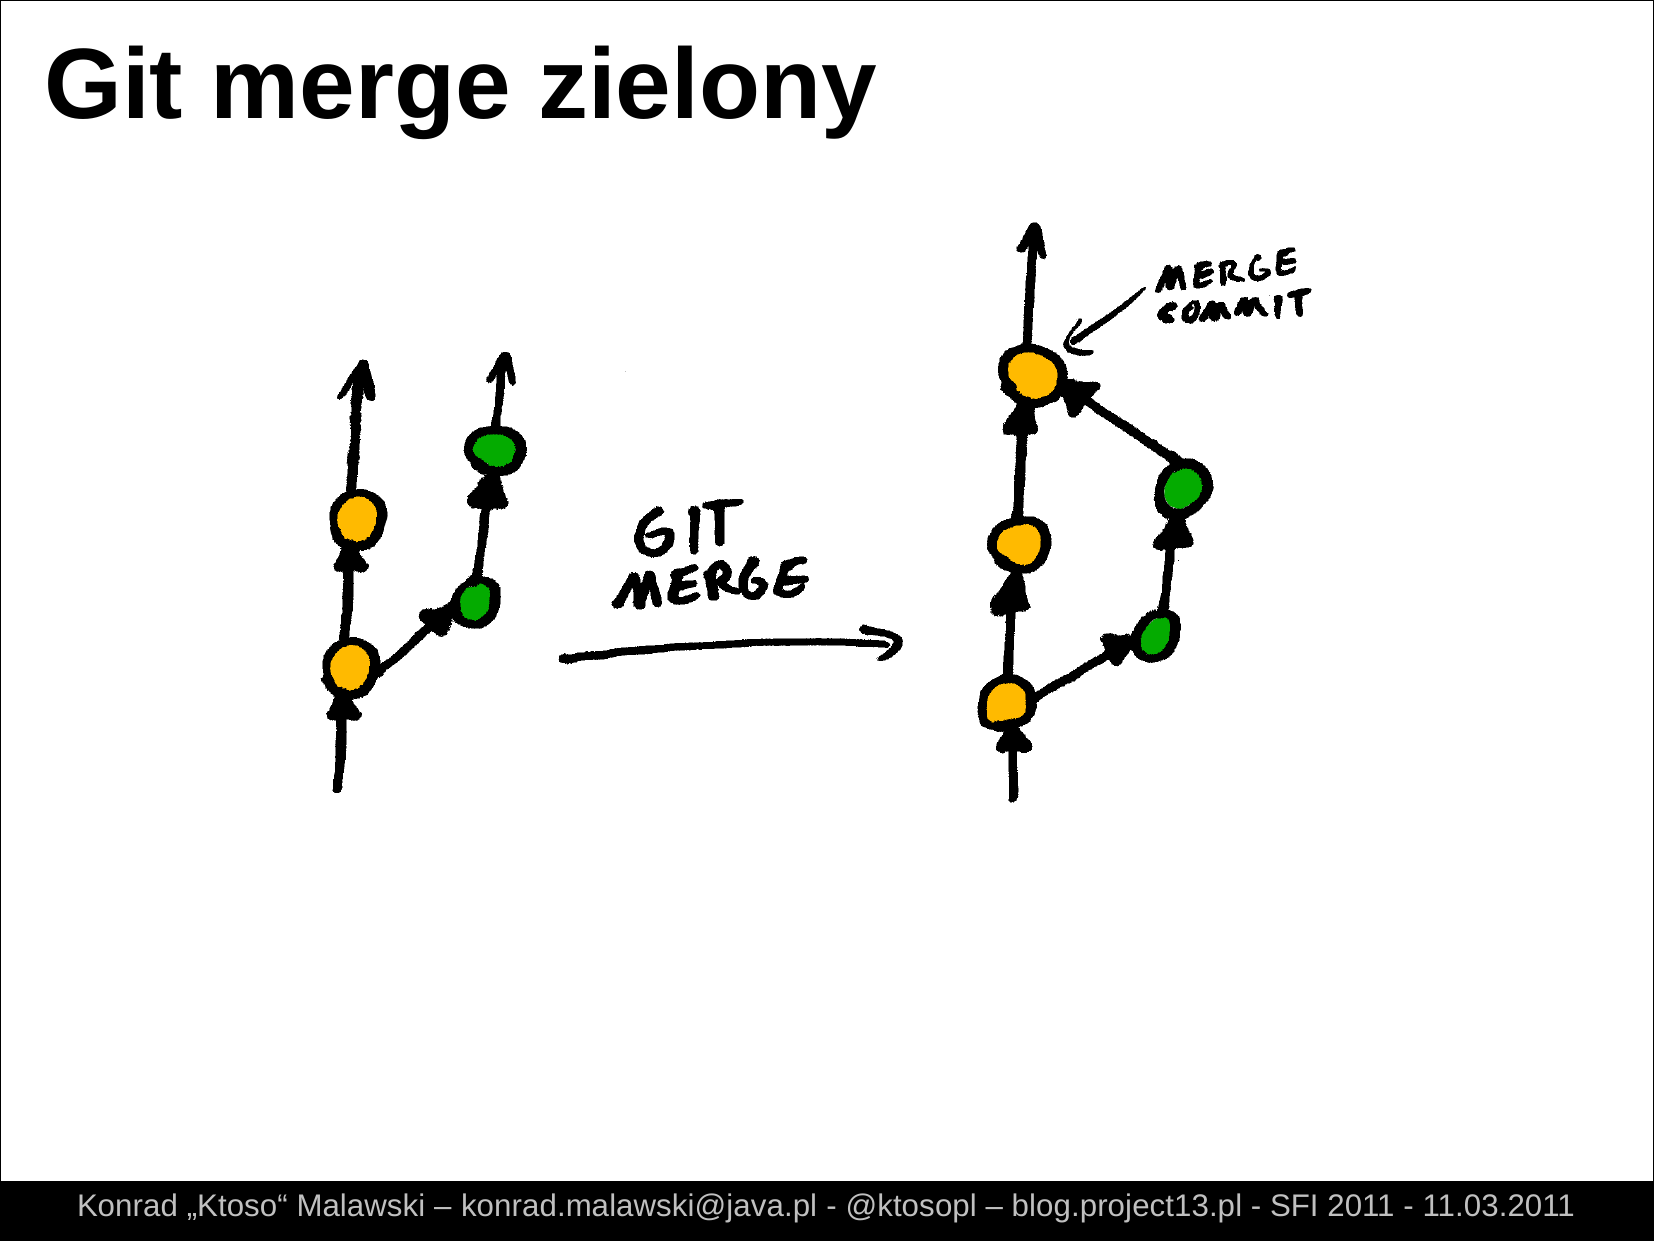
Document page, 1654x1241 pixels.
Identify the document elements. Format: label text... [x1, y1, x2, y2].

text_box Git merge zielony [29, 21, 1595, 148]
text_box Konrad „Ktoso“ Malawski – konrad.malawski@java.pl - @ktosopl – blog.project13.pl - SFI 2011 - 11.03.2011 [0, 1181, 1654, 1238]
picture [217, 121, 1407, 894]
